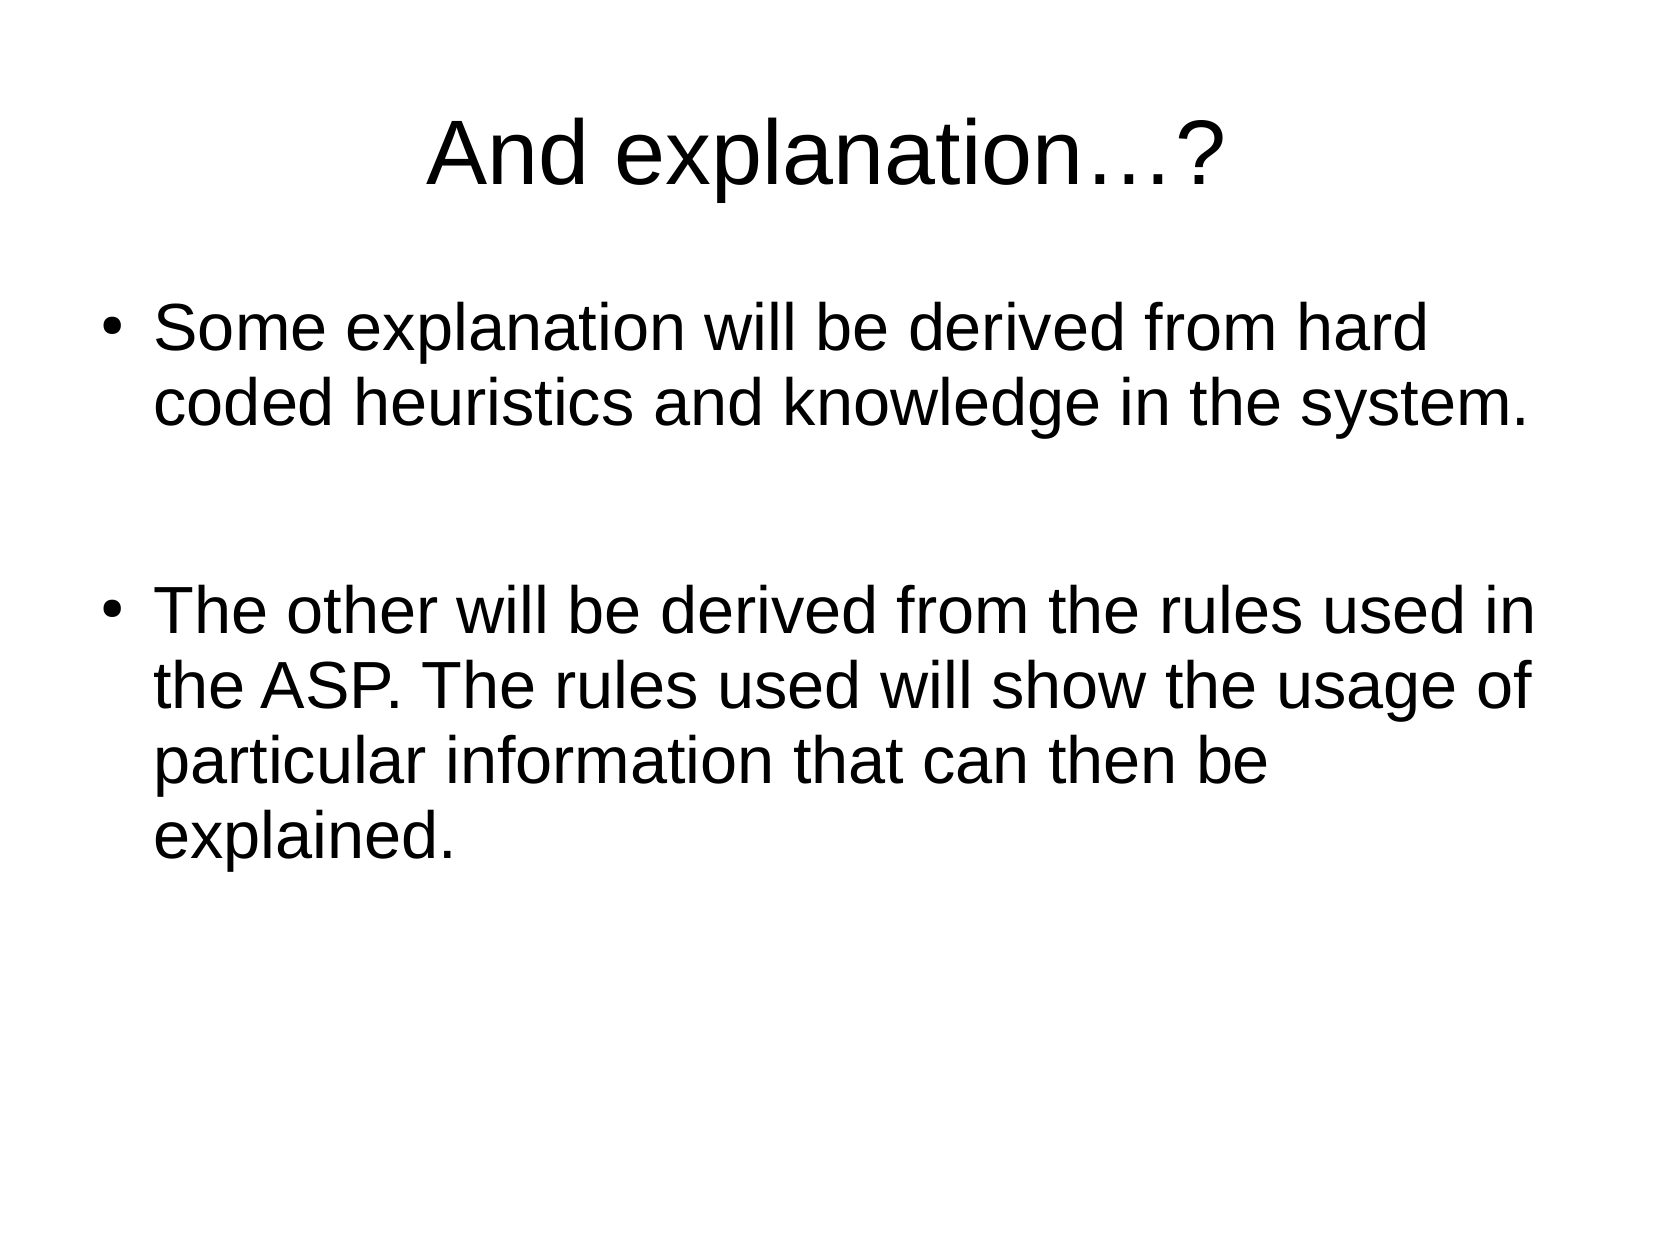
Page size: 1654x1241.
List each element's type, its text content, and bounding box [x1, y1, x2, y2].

title And explanation…? [82, 49, 1571, 257]
list Some explanation will be derived from hard coded heuristics and knowledge in the system. The other will be derived from the rules used in the ASP. The rules used will show the usage of particular information that can then be explained. [82, 290, 1571, 1010]
